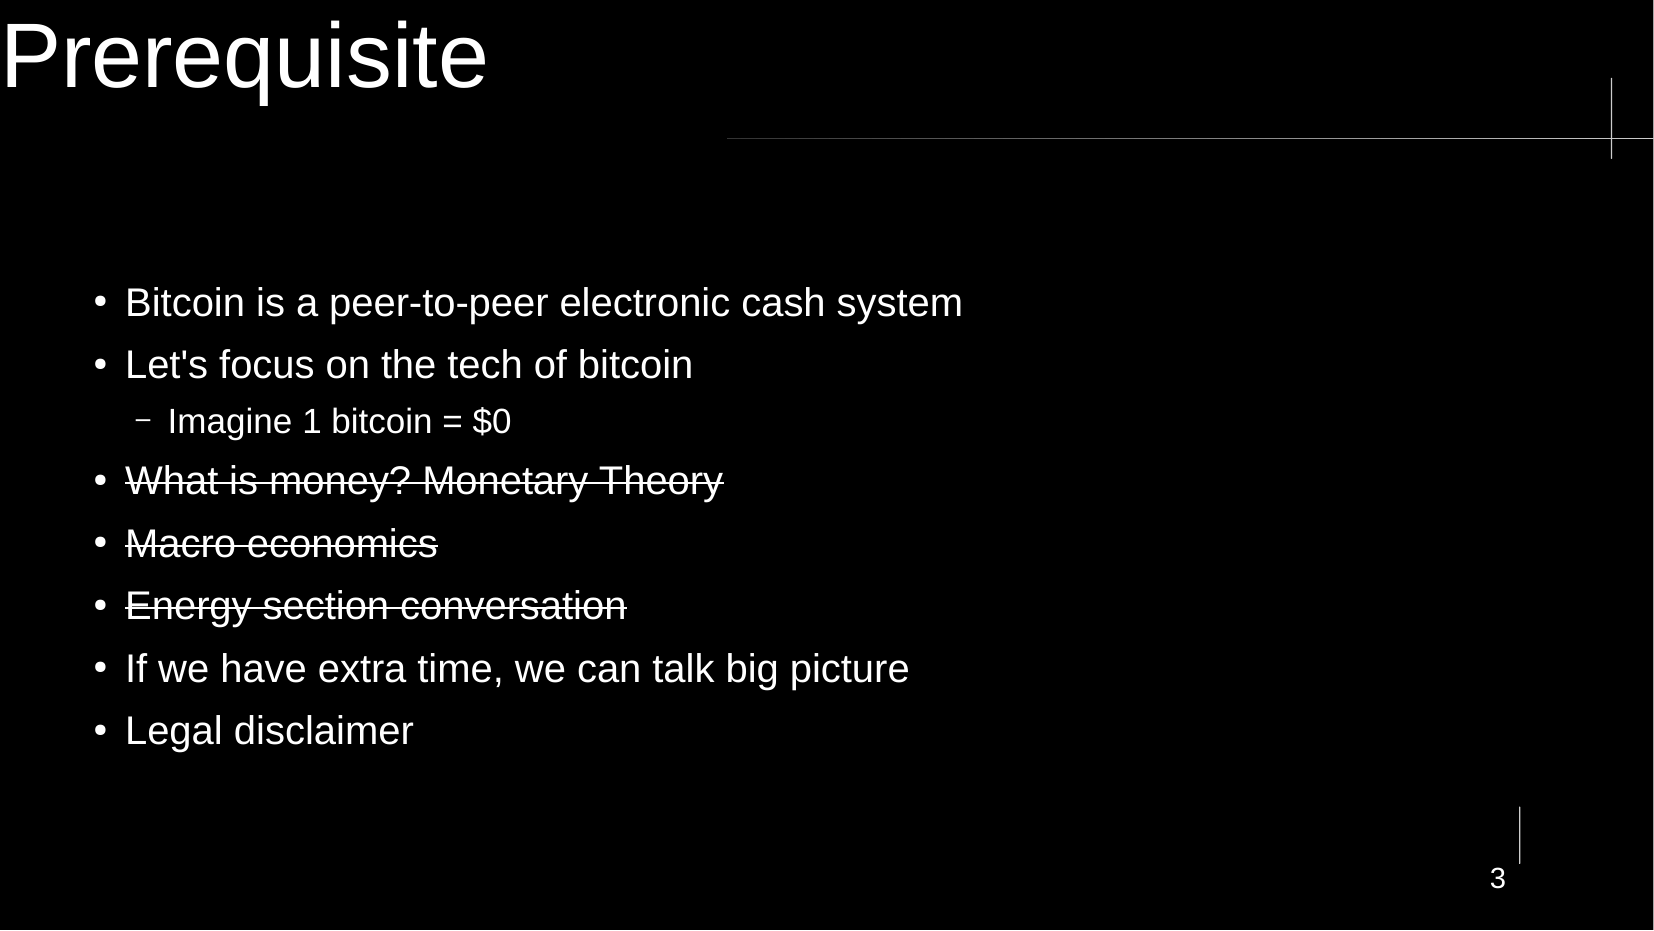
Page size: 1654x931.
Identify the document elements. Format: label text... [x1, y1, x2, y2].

list Bitcoin is a peer-to-peer electronic cash system Let's focus on the tech of bitcoin Imagine 1 bitcoin = $0 What is money? Monetary Theory Macro economics Energy section conversation If we have extra time, we can talk big picture Legal disclaimer [82, 217, 1571, 758]
title Prerequisite [0, 0, 591, 113]
